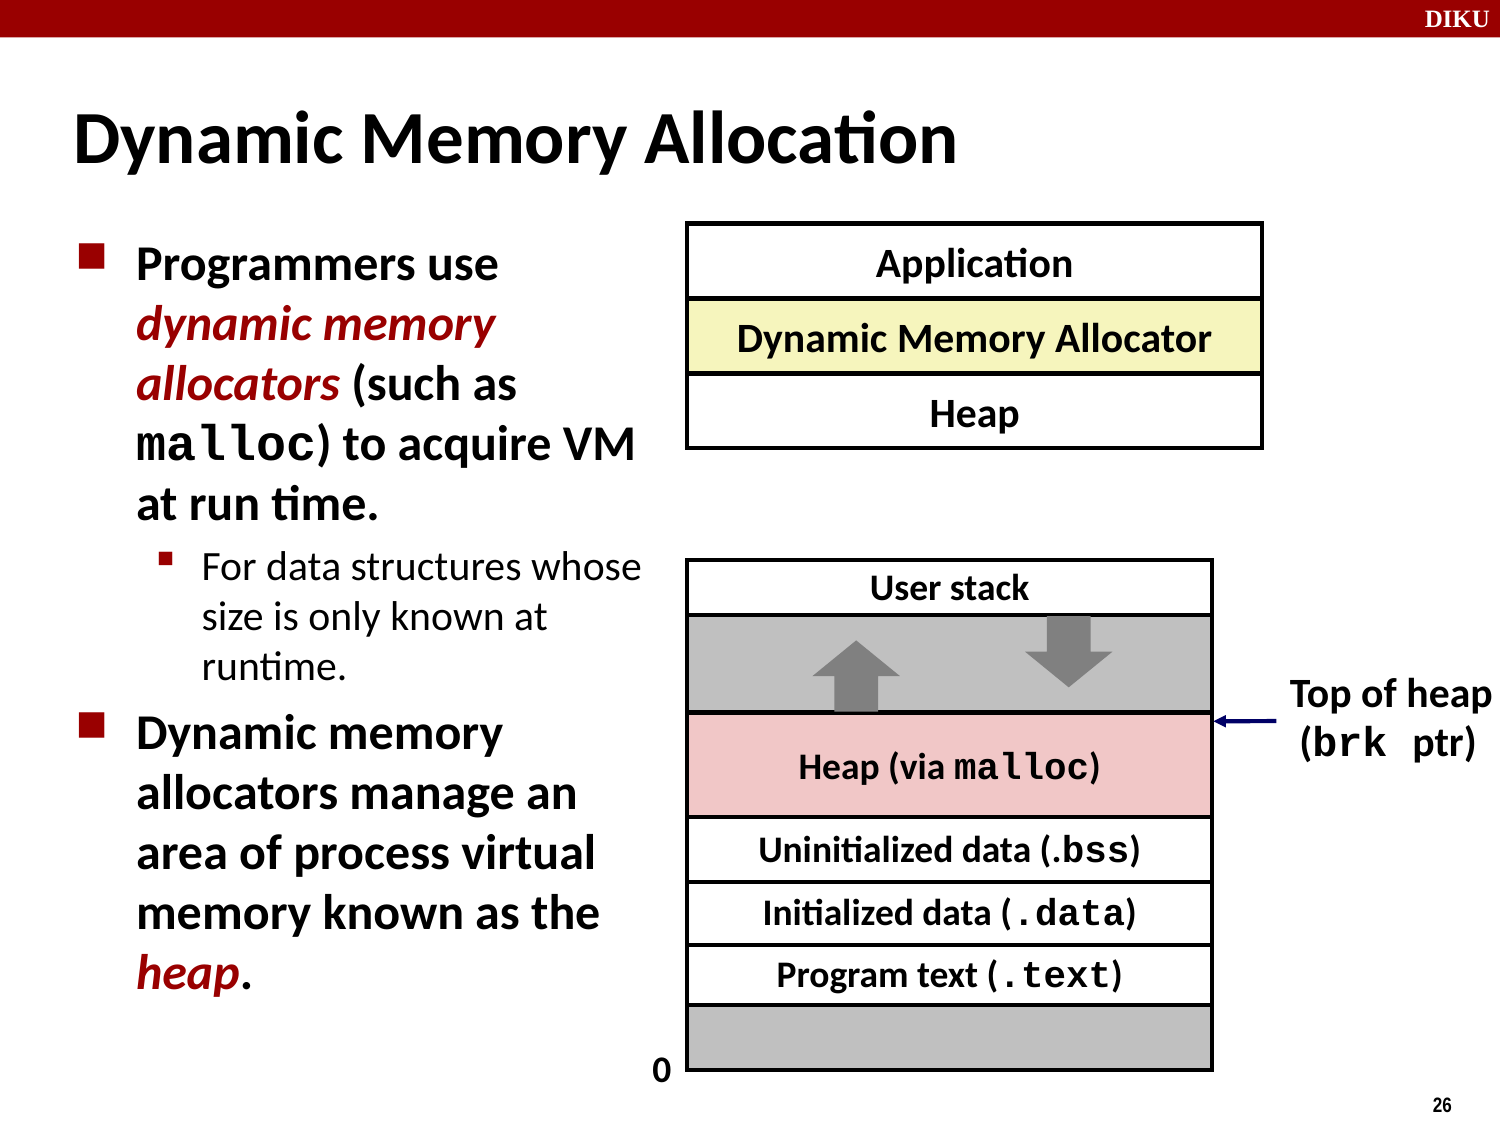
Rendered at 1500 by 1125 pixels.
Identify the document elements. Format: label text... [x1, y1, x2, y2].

text_box 0 [637, 1039, 687, 1101]
text_box Initialized data (.data) [687, 883, 1213, 945]
text_box Heap (via malloc) [687, 712, 1213, 817]
text_box User stack [687, 560, 1213, 615]
text_box Dynamic Memory Allocation [58, 71, 1304, 197]
text_box Programmers use dynamic memory allocators (such as malloc) to acquire VM at run time. For data structures whose size is only known at runtime. Dynamic memory allocators manage an area of process virtual memory known as the heap. [65, 223, 687, 1039]
text_box Uninitialized data (.bss) [687, 817, 1213, 883]
text_box [687, 1004, 1213, 1070]
text_box Heap [687, 373, 1263, 449]
text_box Application [687, 223, 1263, 298]
text_box Top of heap (brk ptr) [1275, 660, 1500, 775]
text_box Program text (.text) [687, 945, 1213, 1004]
text_box Dynamic Memory Allocator [687, 298, 1263, 373]
text_box [687, 615, 1213, 712]
